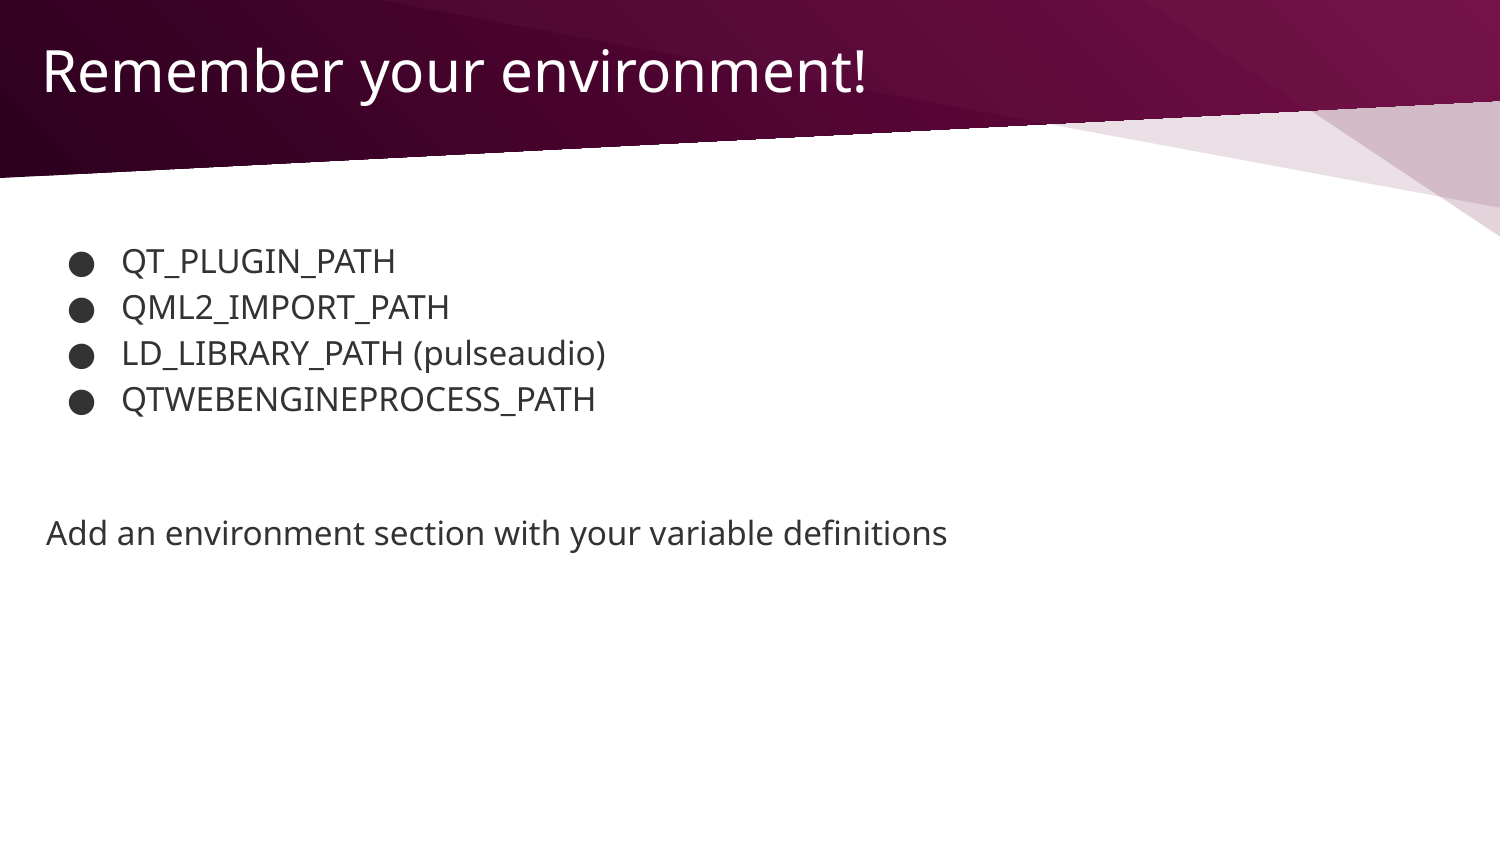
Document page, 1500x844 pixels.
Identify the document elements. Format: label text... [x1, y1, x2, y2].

title Remember your environment! [41, 5, 1336, 134]
list QT_PLUGIN_PATH QML2_IMPORT_PATH LD_LIBRARY_PATH (pulseaudio) QTWEBENGINEPROCESS_PATH Add an environment section with your variable definitions [35, 229, 1324, 789]
